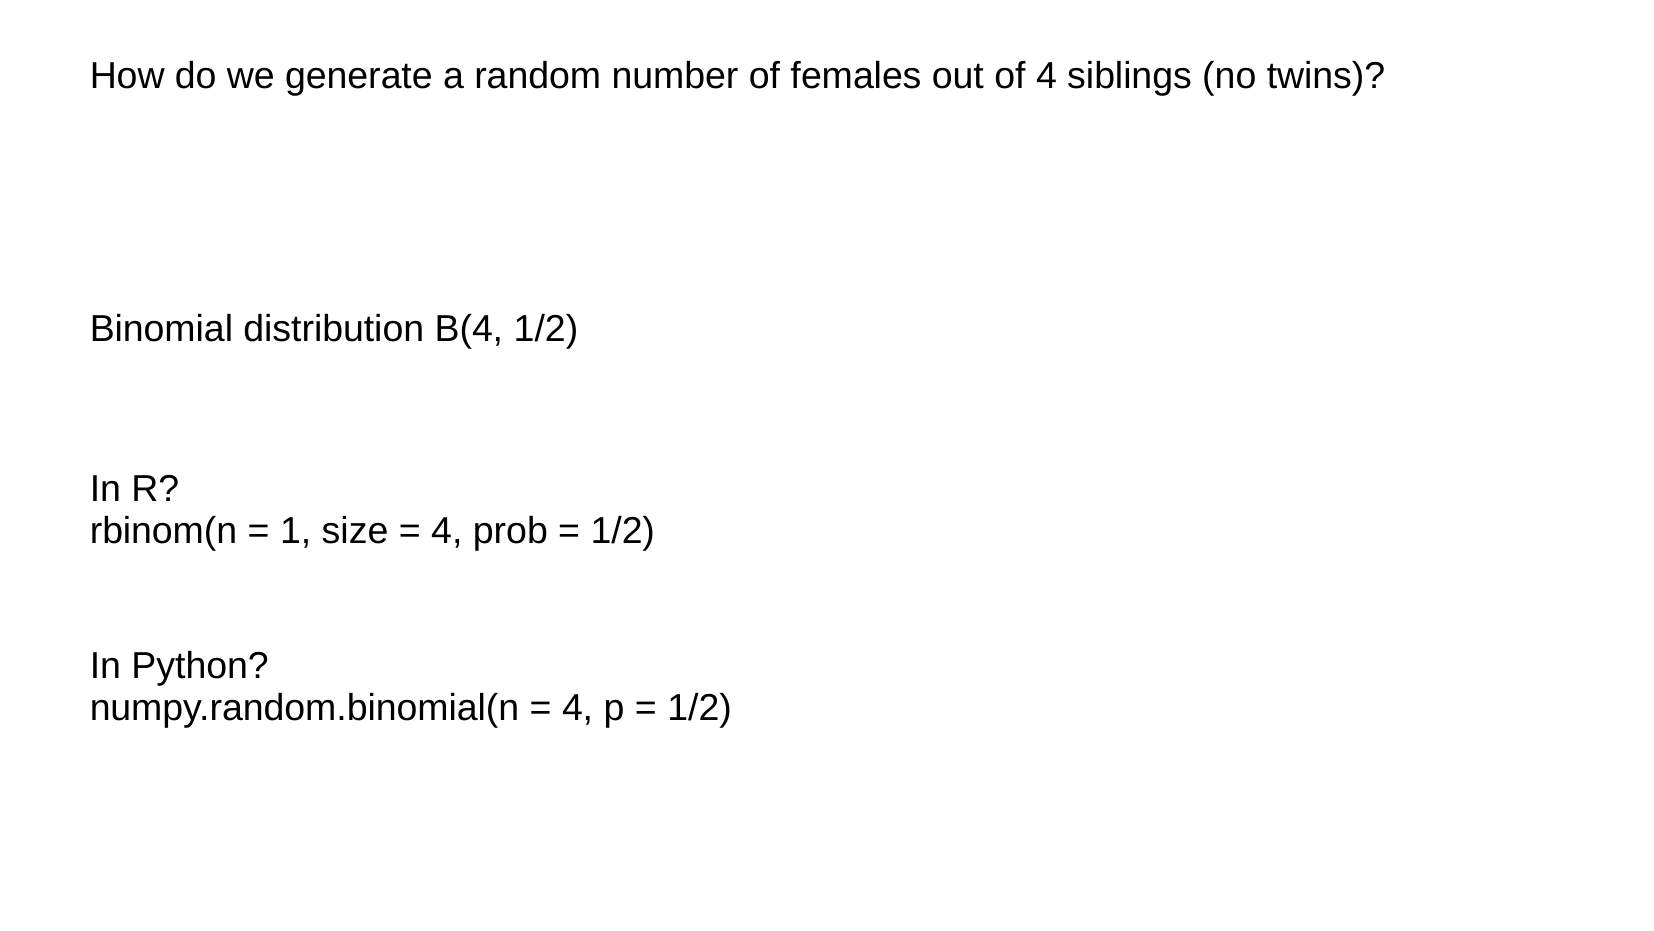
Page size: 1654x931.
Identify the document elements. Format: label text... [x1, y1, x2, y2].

text_box In R? rbinom(n = 1, size = 4, prob = 1/2) [75, 460, 1576, 559]
text_box How do we generate a random number of females out of 4 siblings (no twins)? [75, 46, 1576, 104]
text_box Binomial distribution B(4, 1/2) [75, 300, 1276, 357]
text_box In Python? numpy.random.binomial(n = 4, p = 1/2) [75, 637, 1576, 737]
